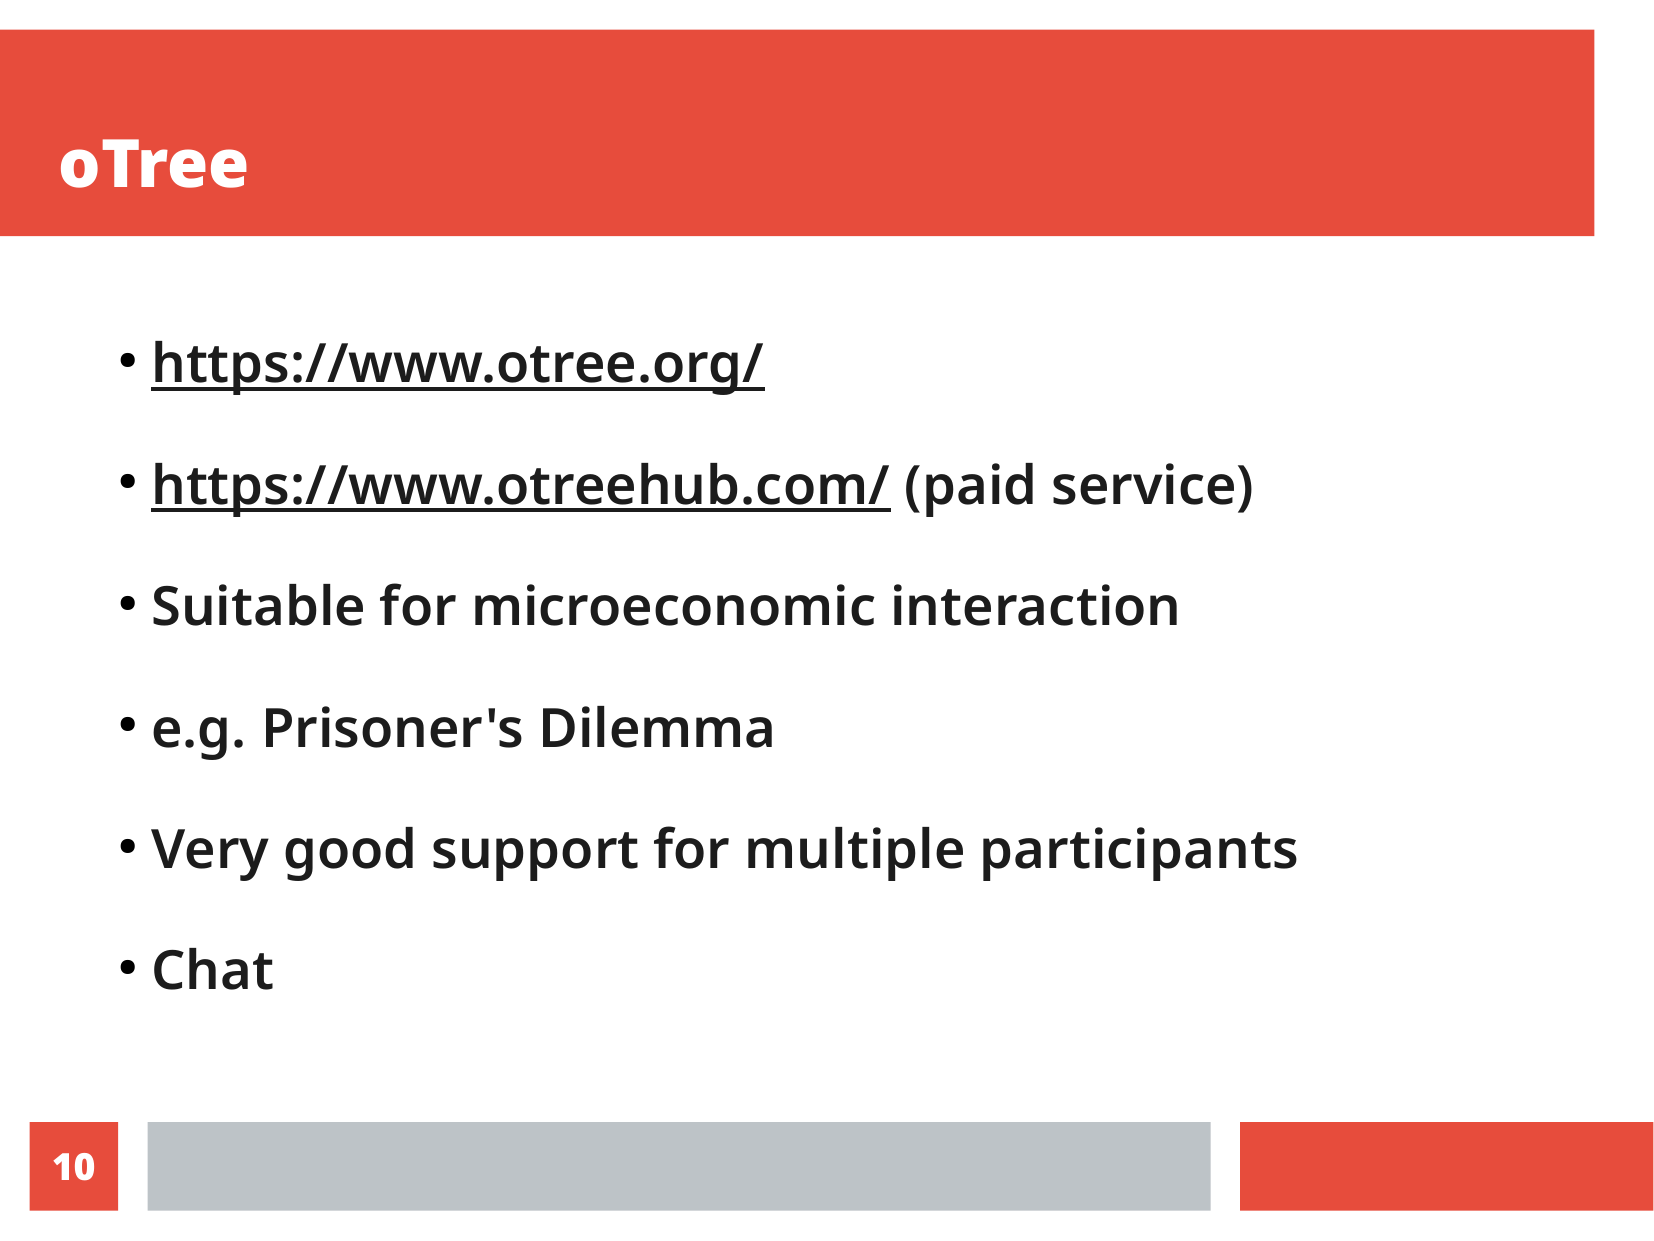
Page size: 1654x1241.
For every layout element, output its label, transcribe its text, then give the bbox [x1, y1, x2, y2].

list https://www.otree.org/ https://www.otreehub.com/ (paid service) Suitable for microeconomic interaction e.g. Prisoner's Dilemma Very good support for multiple participants Chat [59, 324, 1565, 1093]
title oTree [59, 59, 1595, 207]
